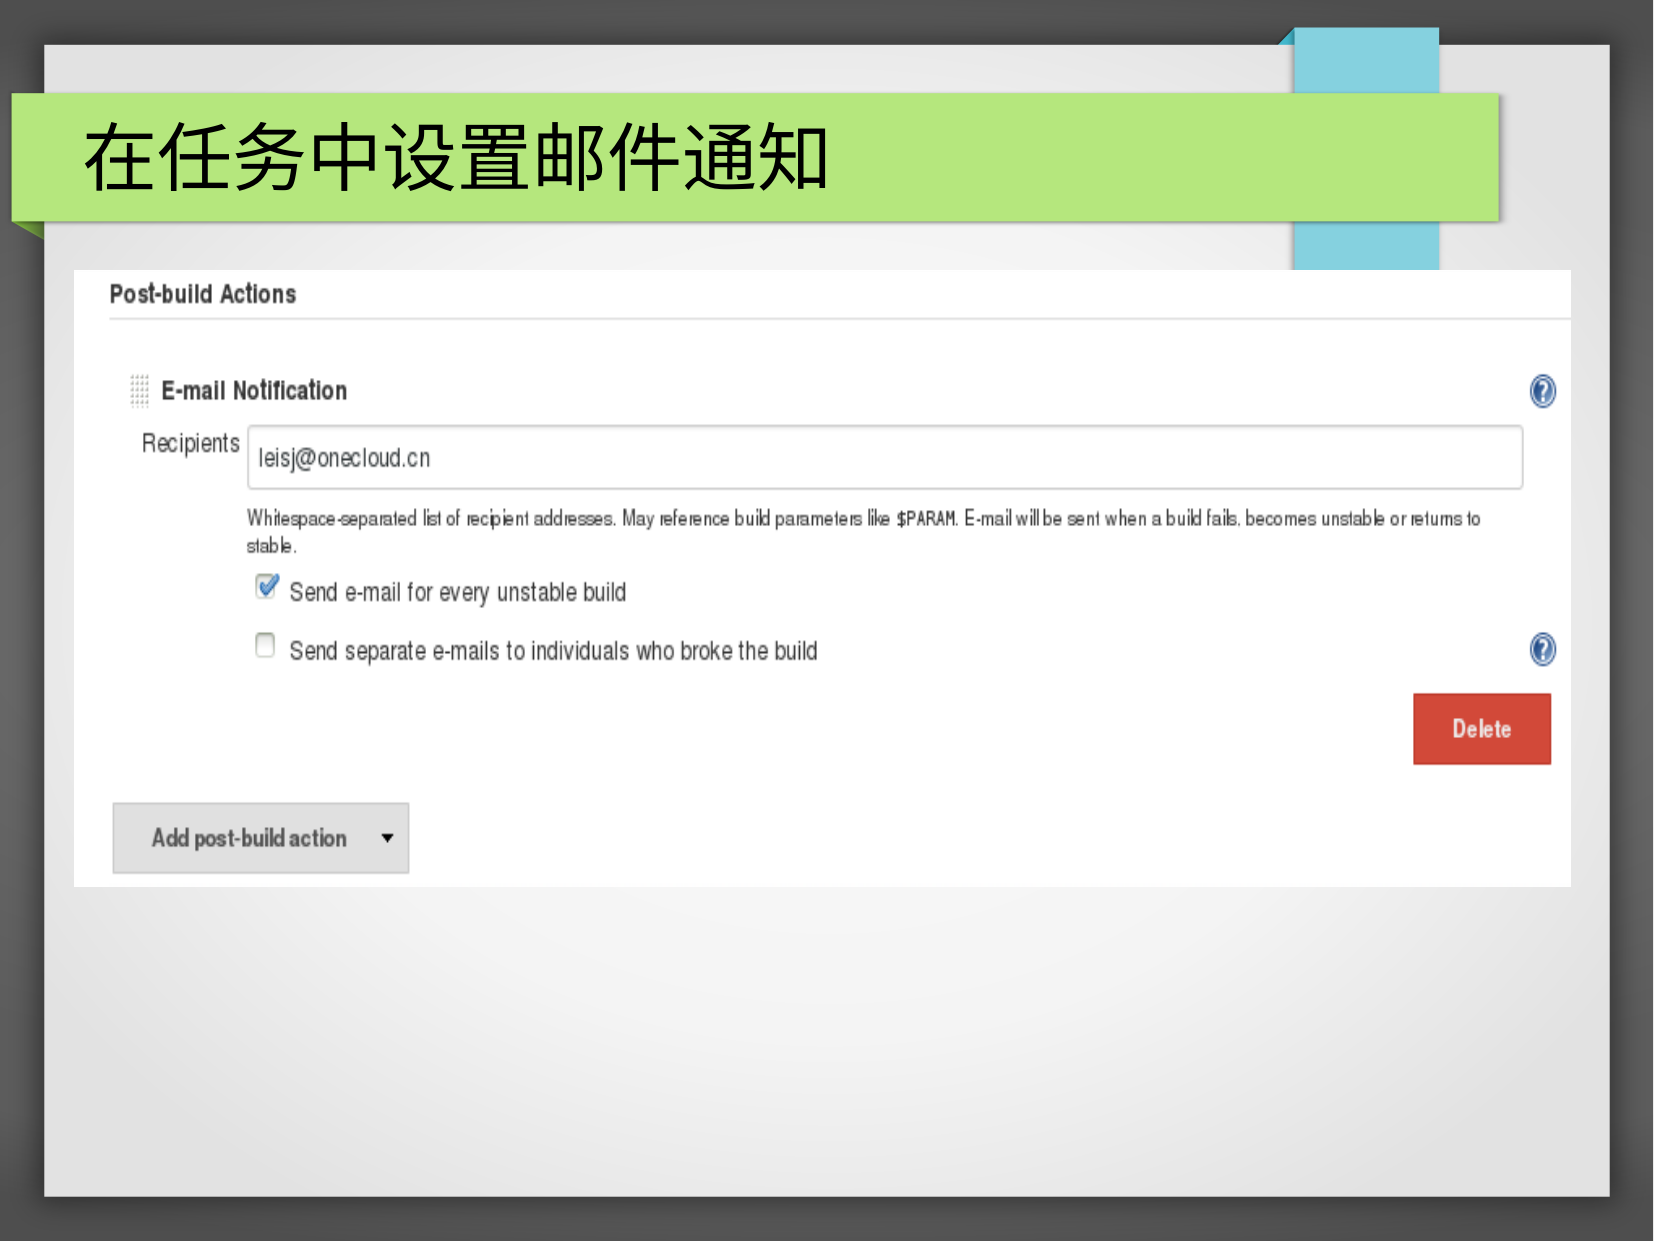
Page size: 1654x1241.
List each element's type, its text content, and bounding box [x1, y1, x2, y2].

picture [0, 0, 1654, 1241]
title 在任务中设置邮件通知 [82, 49, 1571, 257]
